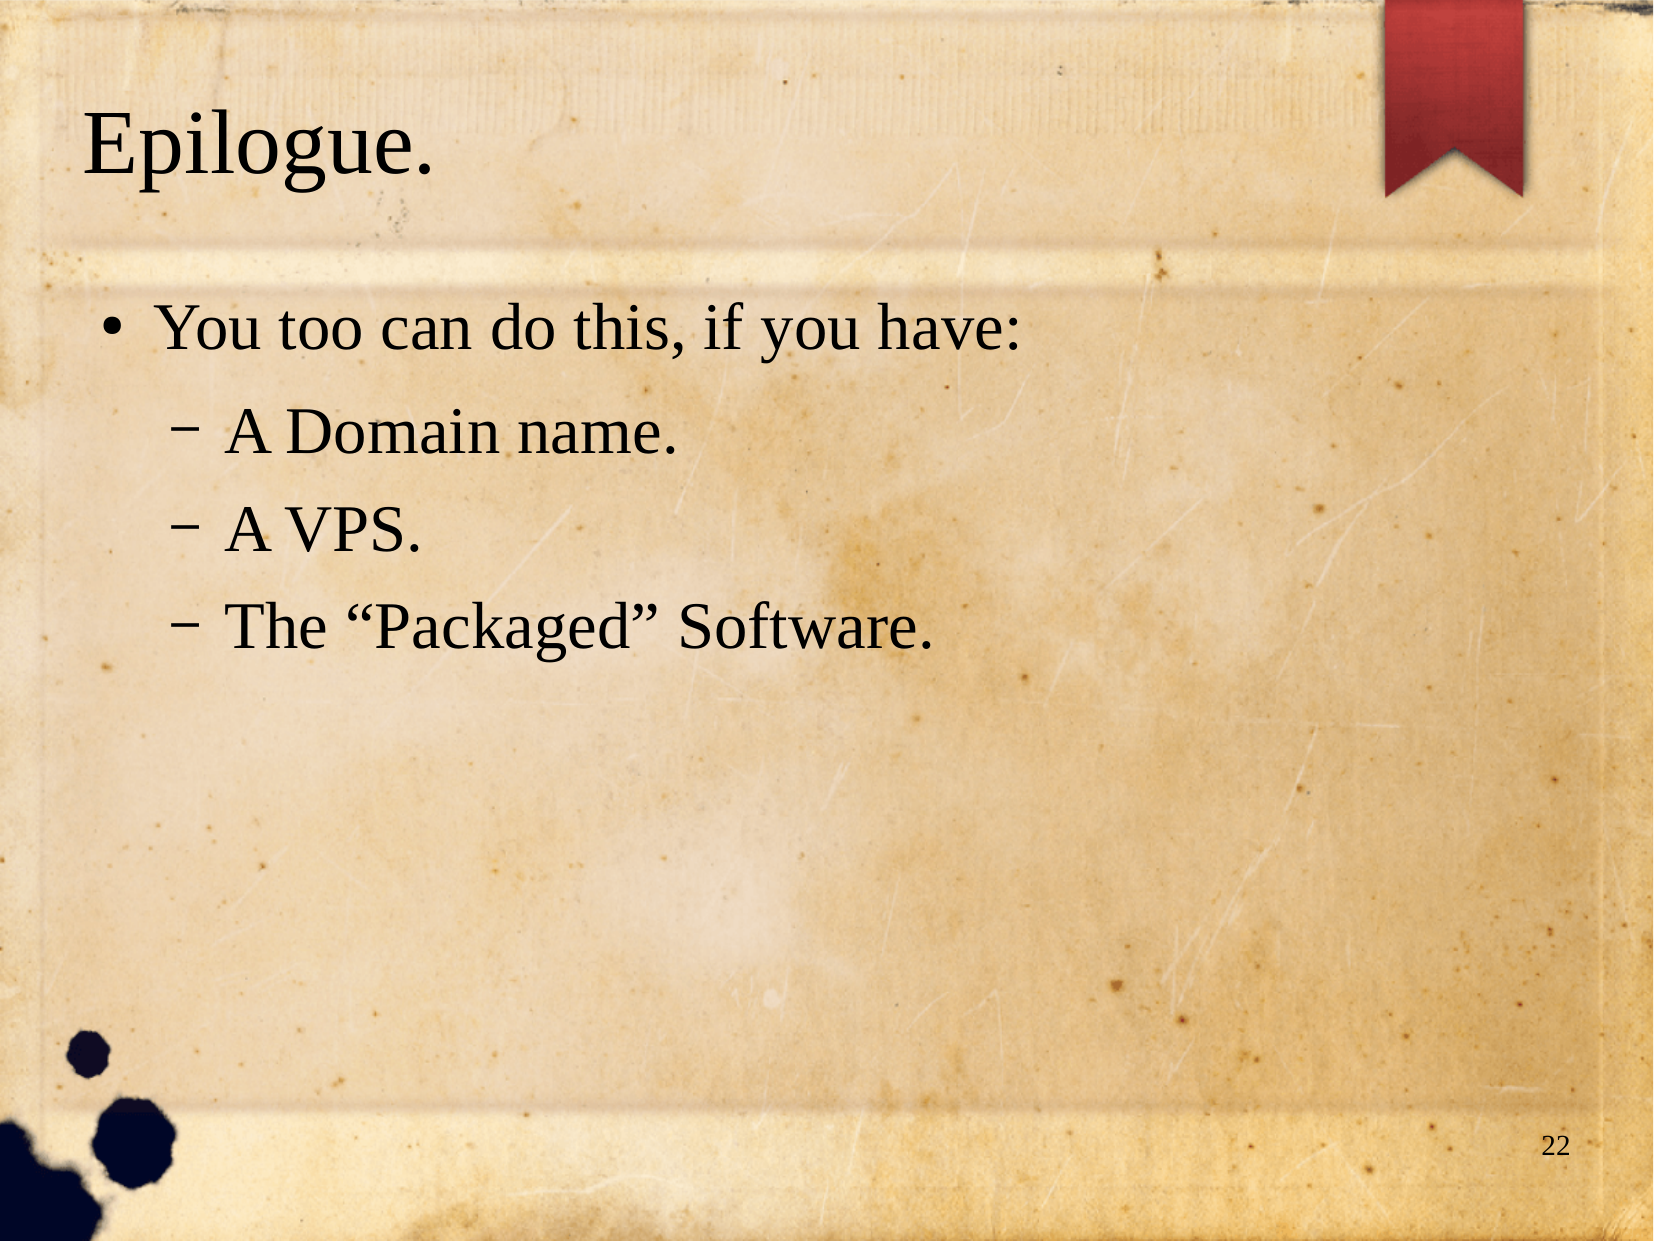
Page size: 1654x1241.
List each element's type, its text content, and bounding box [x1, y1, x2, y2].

list You too can do this, if you have: A Domain name. A VPS. The “Packaged” Software. [82, 290, 1538, 1010]
title Epilogue. [82, 49, 1347, 237]
picture [0, 0, 1654, 1241]
